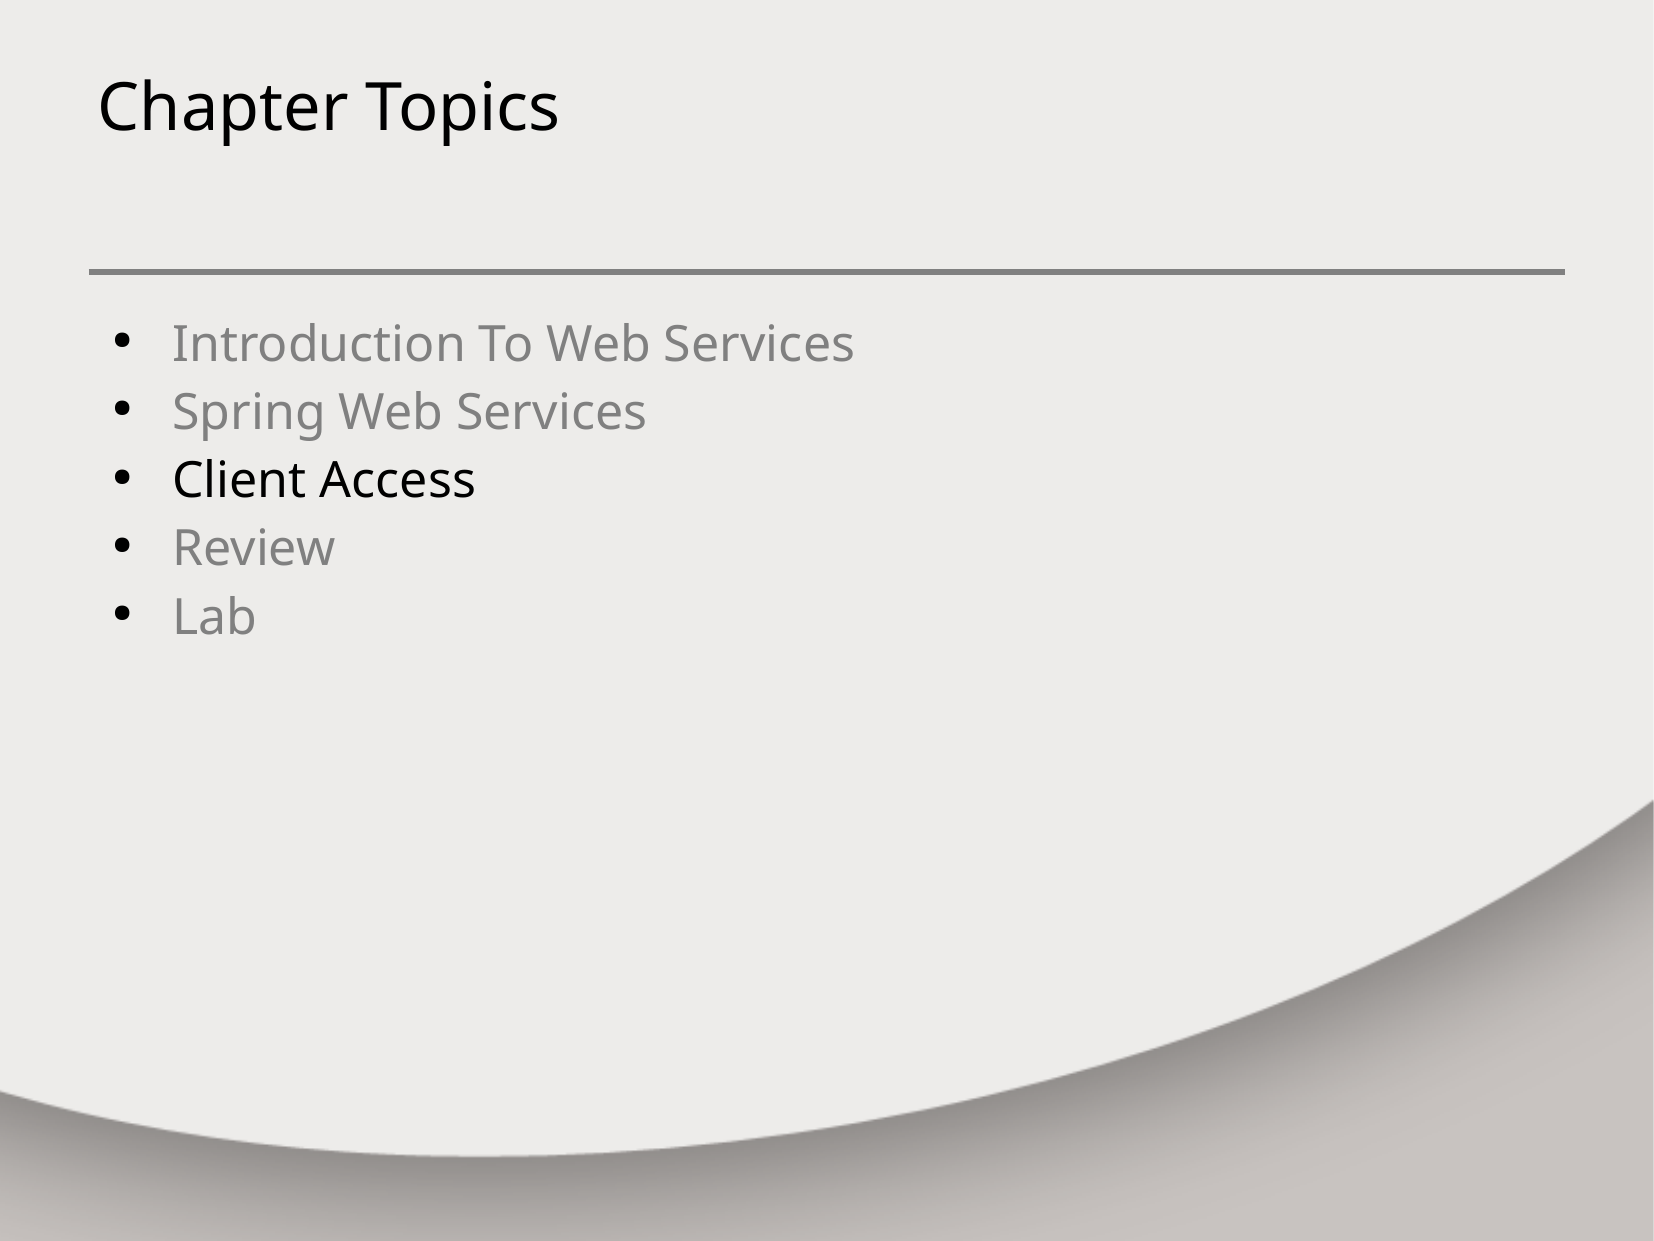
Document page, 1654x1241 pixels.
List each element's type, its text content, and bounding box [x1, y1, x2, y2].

title Chapter Topics [97, 75, 1561, 226]
text_box Introduction To Web Services Spring Web Services Client Access Review Lab [97, 300, 1561, 1163]
picture [0, 0, 1654, 1241]
